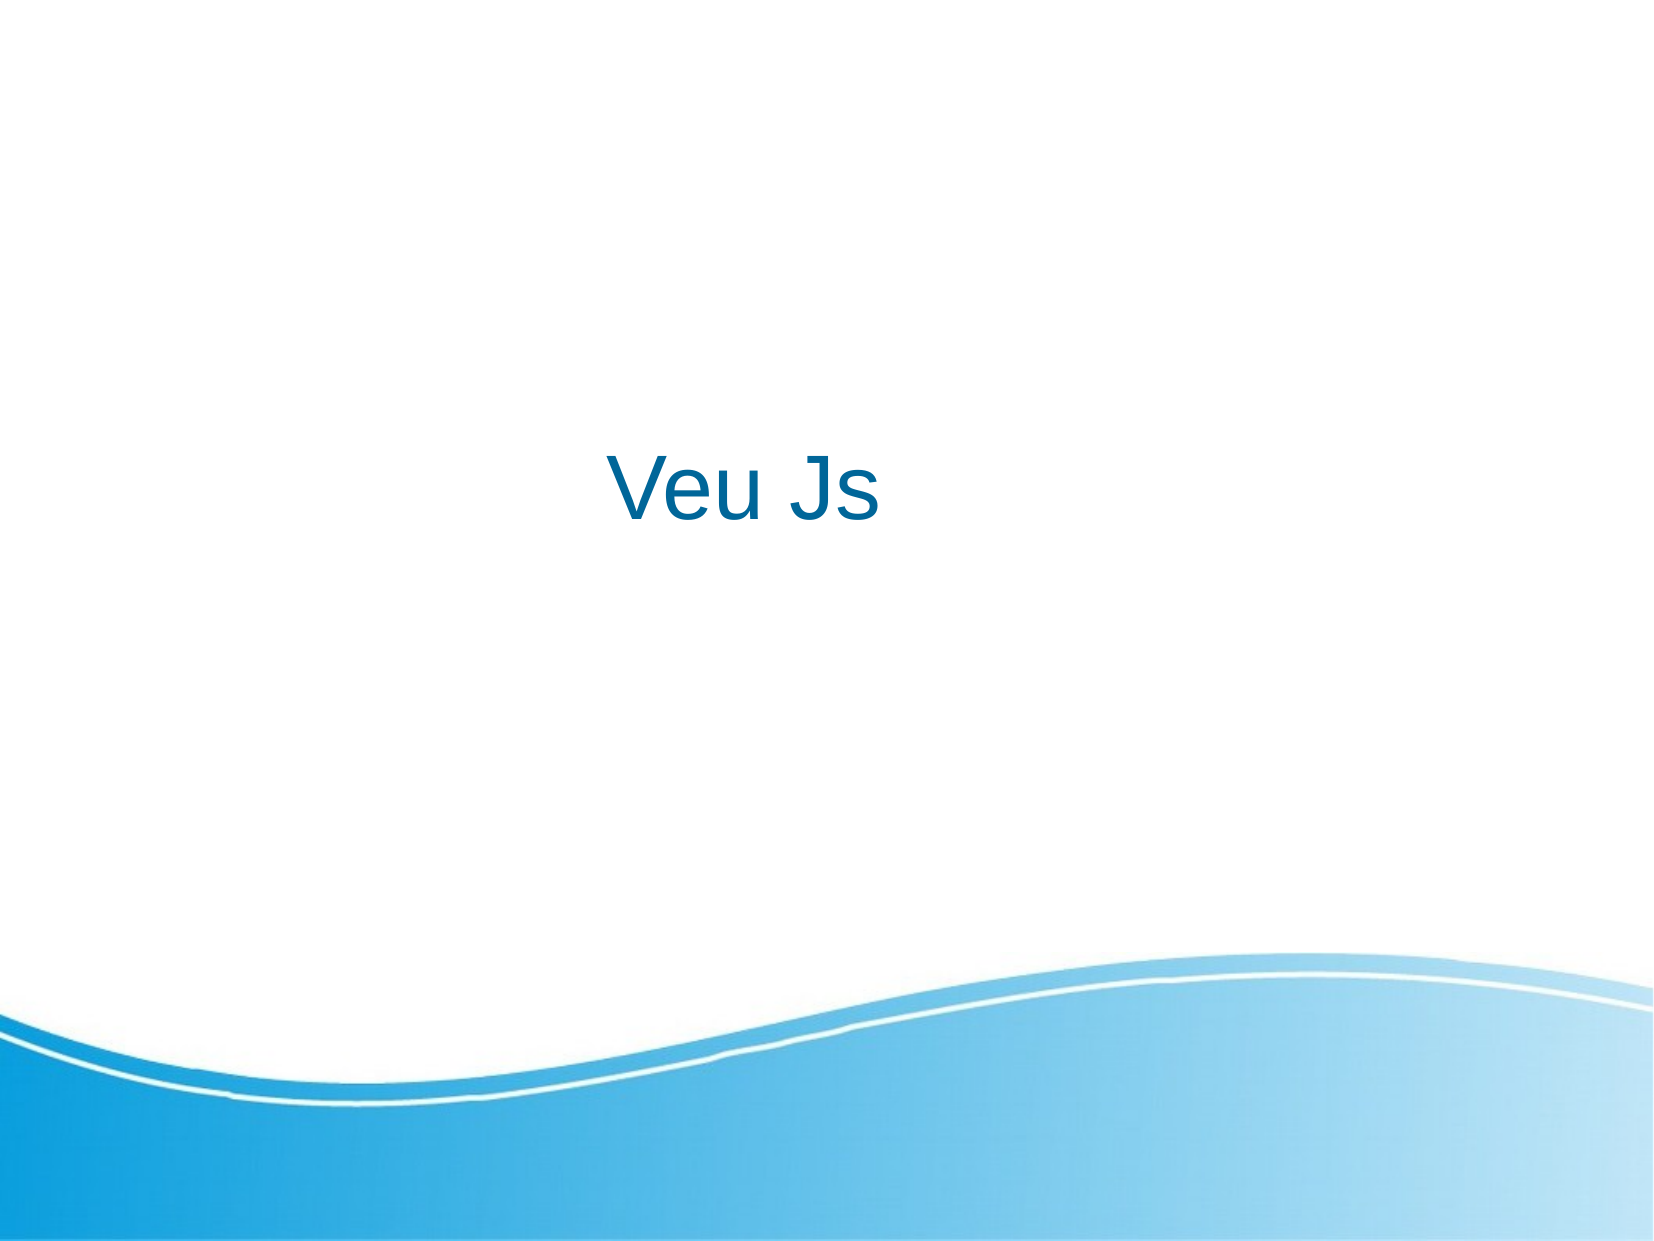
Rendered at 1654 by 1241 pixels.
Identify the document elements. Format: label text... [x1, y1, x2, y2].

picture [0, 952, 1654, 1241]
title Veu Js [0, 384, 1489, 592]
